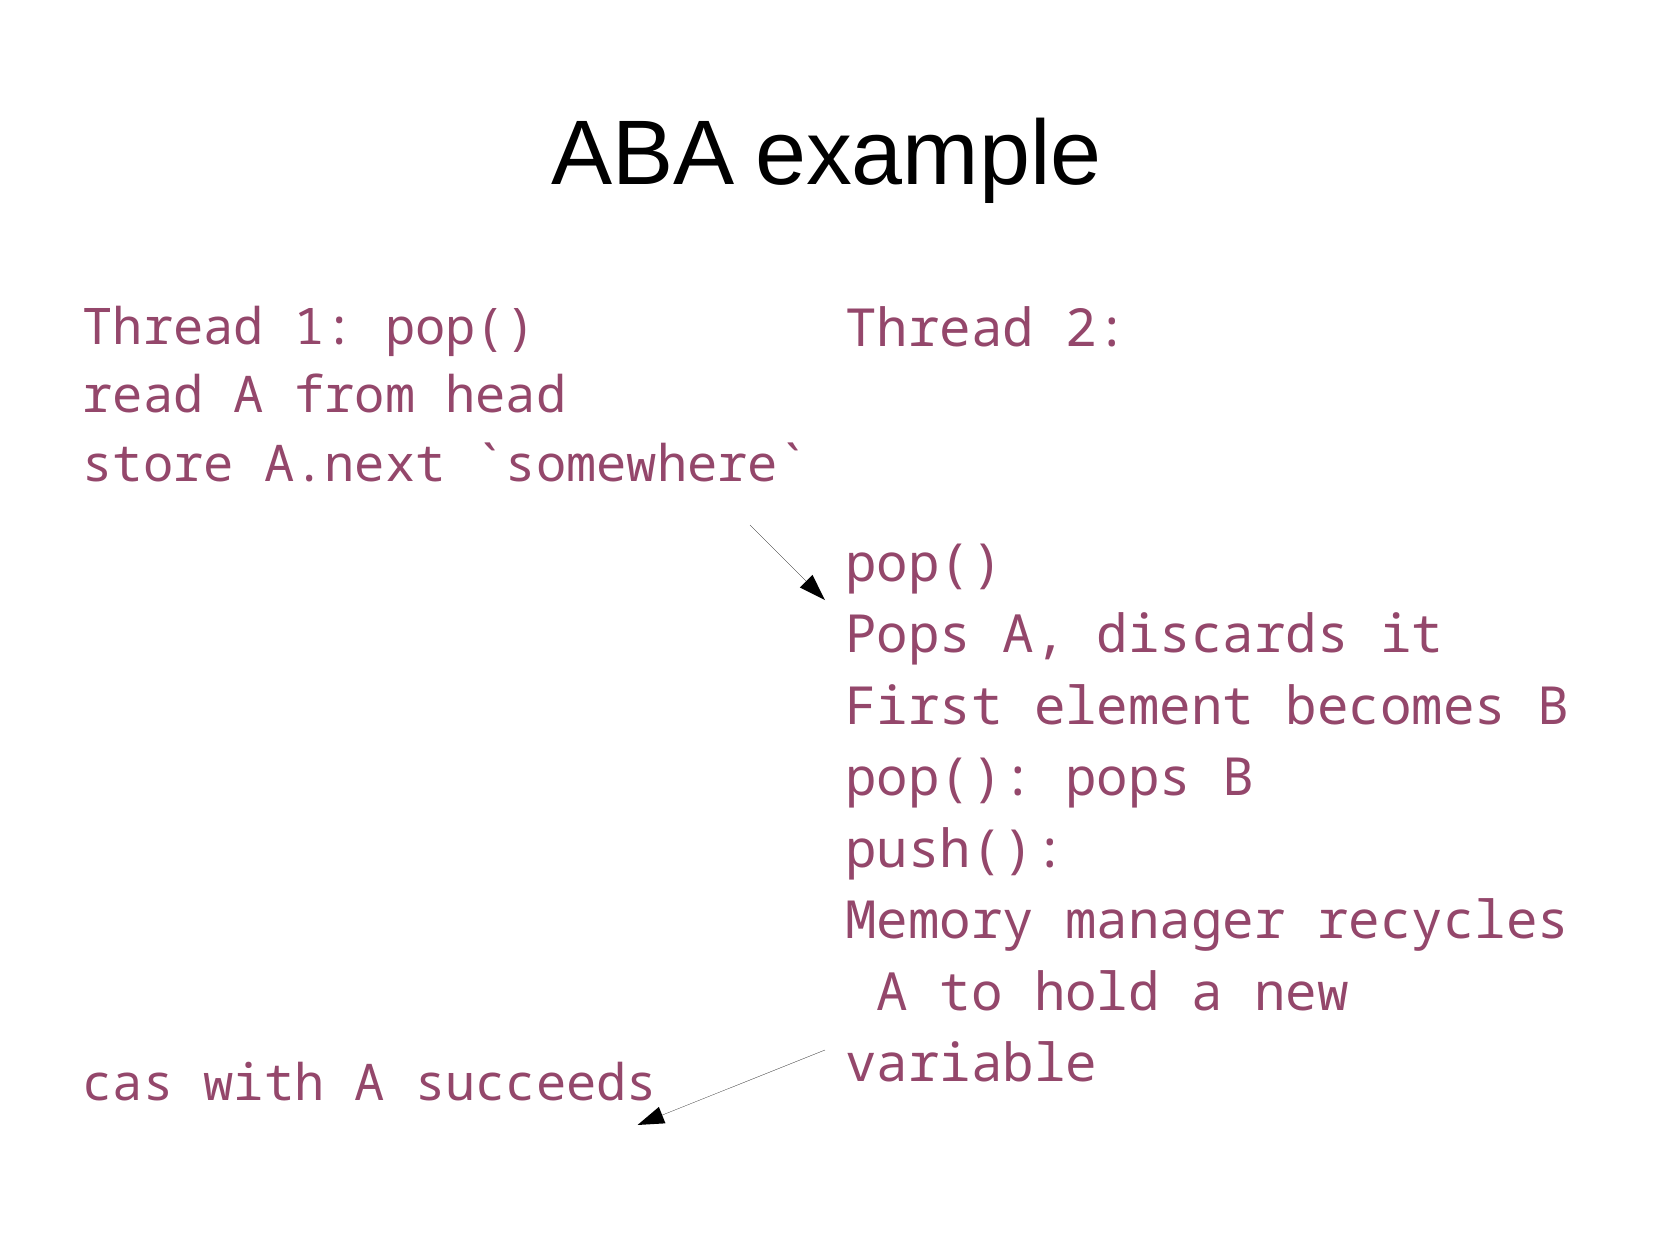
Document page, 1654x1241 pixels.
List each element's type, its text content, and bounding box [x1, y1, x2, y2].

list Thread 1: pop() read A from head store A.next `somewhere` cas with A succeeds [82, 290, 809, 1163]
title ABA example [82, 49, 1571, 257]
list Thread 2: pop() Pops A, discards it First element becomes B pop(): pops B push(): Memory manager recycles A to hold a new variable [845, 290, 1572, 1163]
